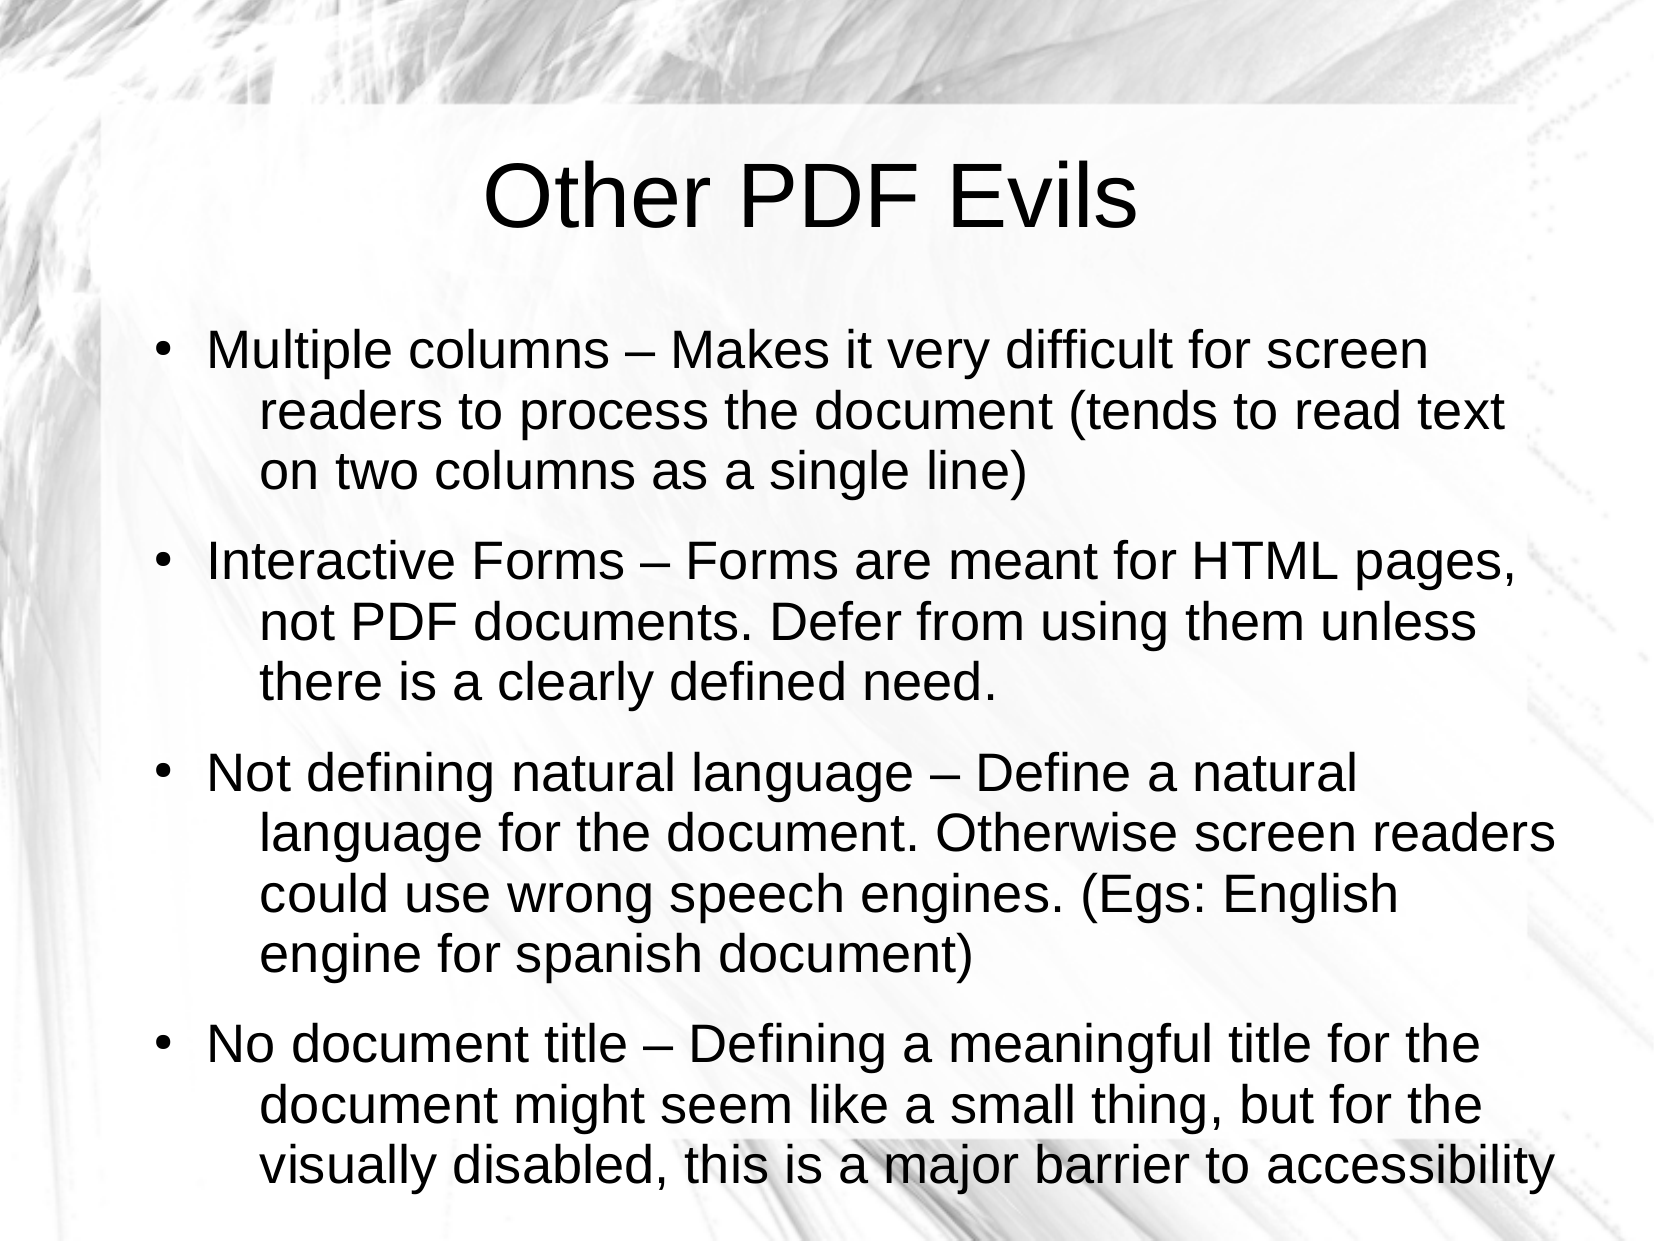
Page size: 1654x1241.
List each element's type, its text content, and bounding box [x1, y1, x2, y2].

list Multiple columns – Makes it very difficult for screen readers to process the document (tends to read text on two columns as a single line) Interactive Forms – Forms are meant for HTML pages, not PDF documents. Defer from using them unless there is a clearly defined need. Not defining natural language – Define a natural language for the document. Otherwise screen readers could use wrong speech engines. (Egs: English engine for spanish document) No document title – Defining a meaningful title for the document might seem like a small thing, but for the visually disabled, this is a major barrier to accessibility [118, 319, 1571, 1196]
picture [0, 0, 1654, 1241]
title Other PDF Evils [118, 119, 1506, 273]
